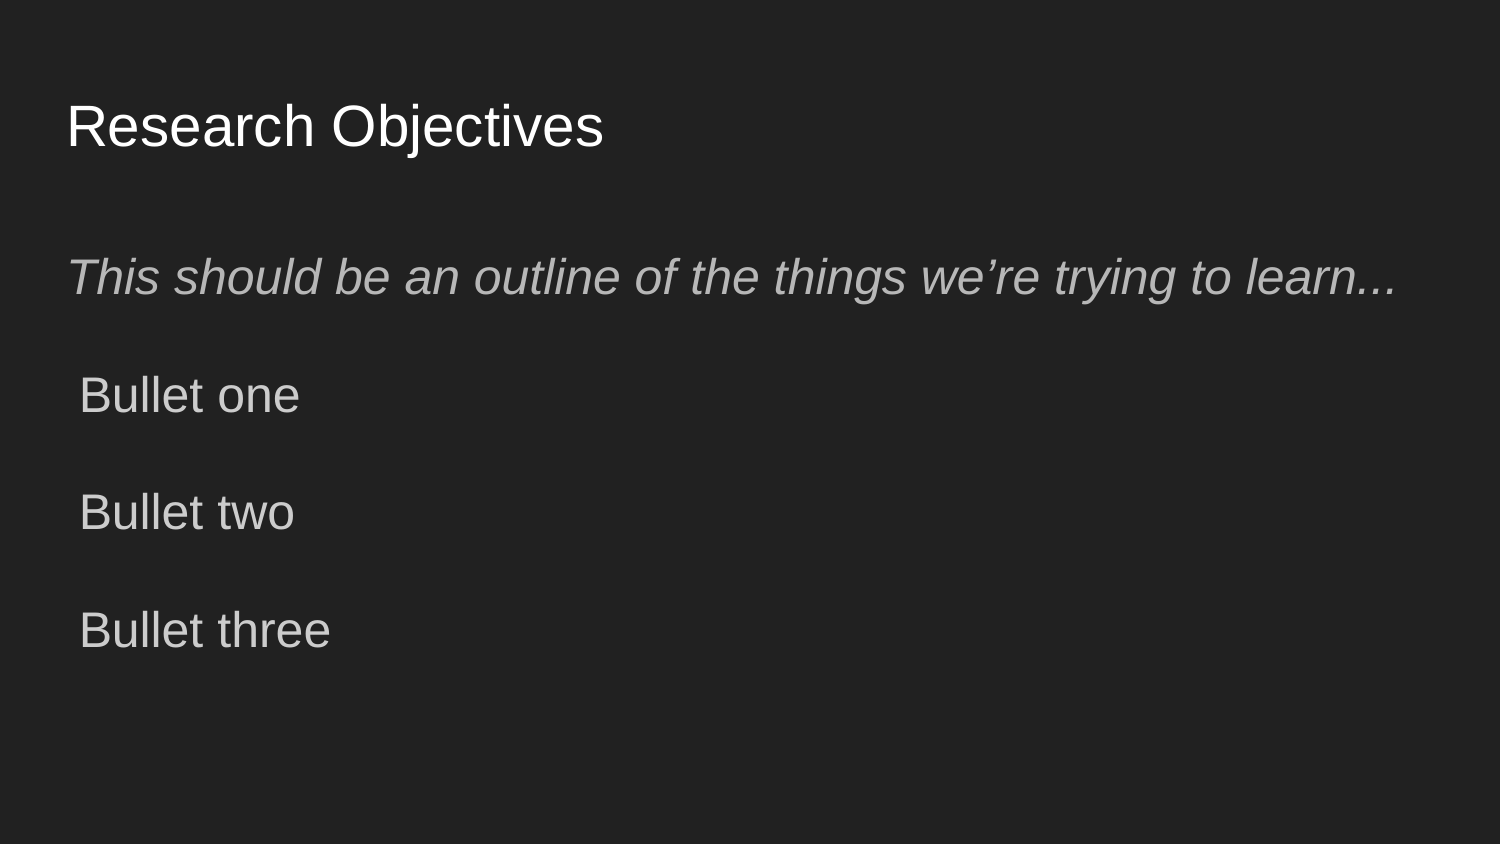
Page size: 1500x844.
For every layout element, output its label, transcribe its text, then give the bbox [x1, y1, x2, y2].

title Research Objectives [51, 72, 1449, 167]
list This should be an outline of the things we’re trying to learn... Bullet one Bullet two Bullet three [51, 189, 1449, 750]
